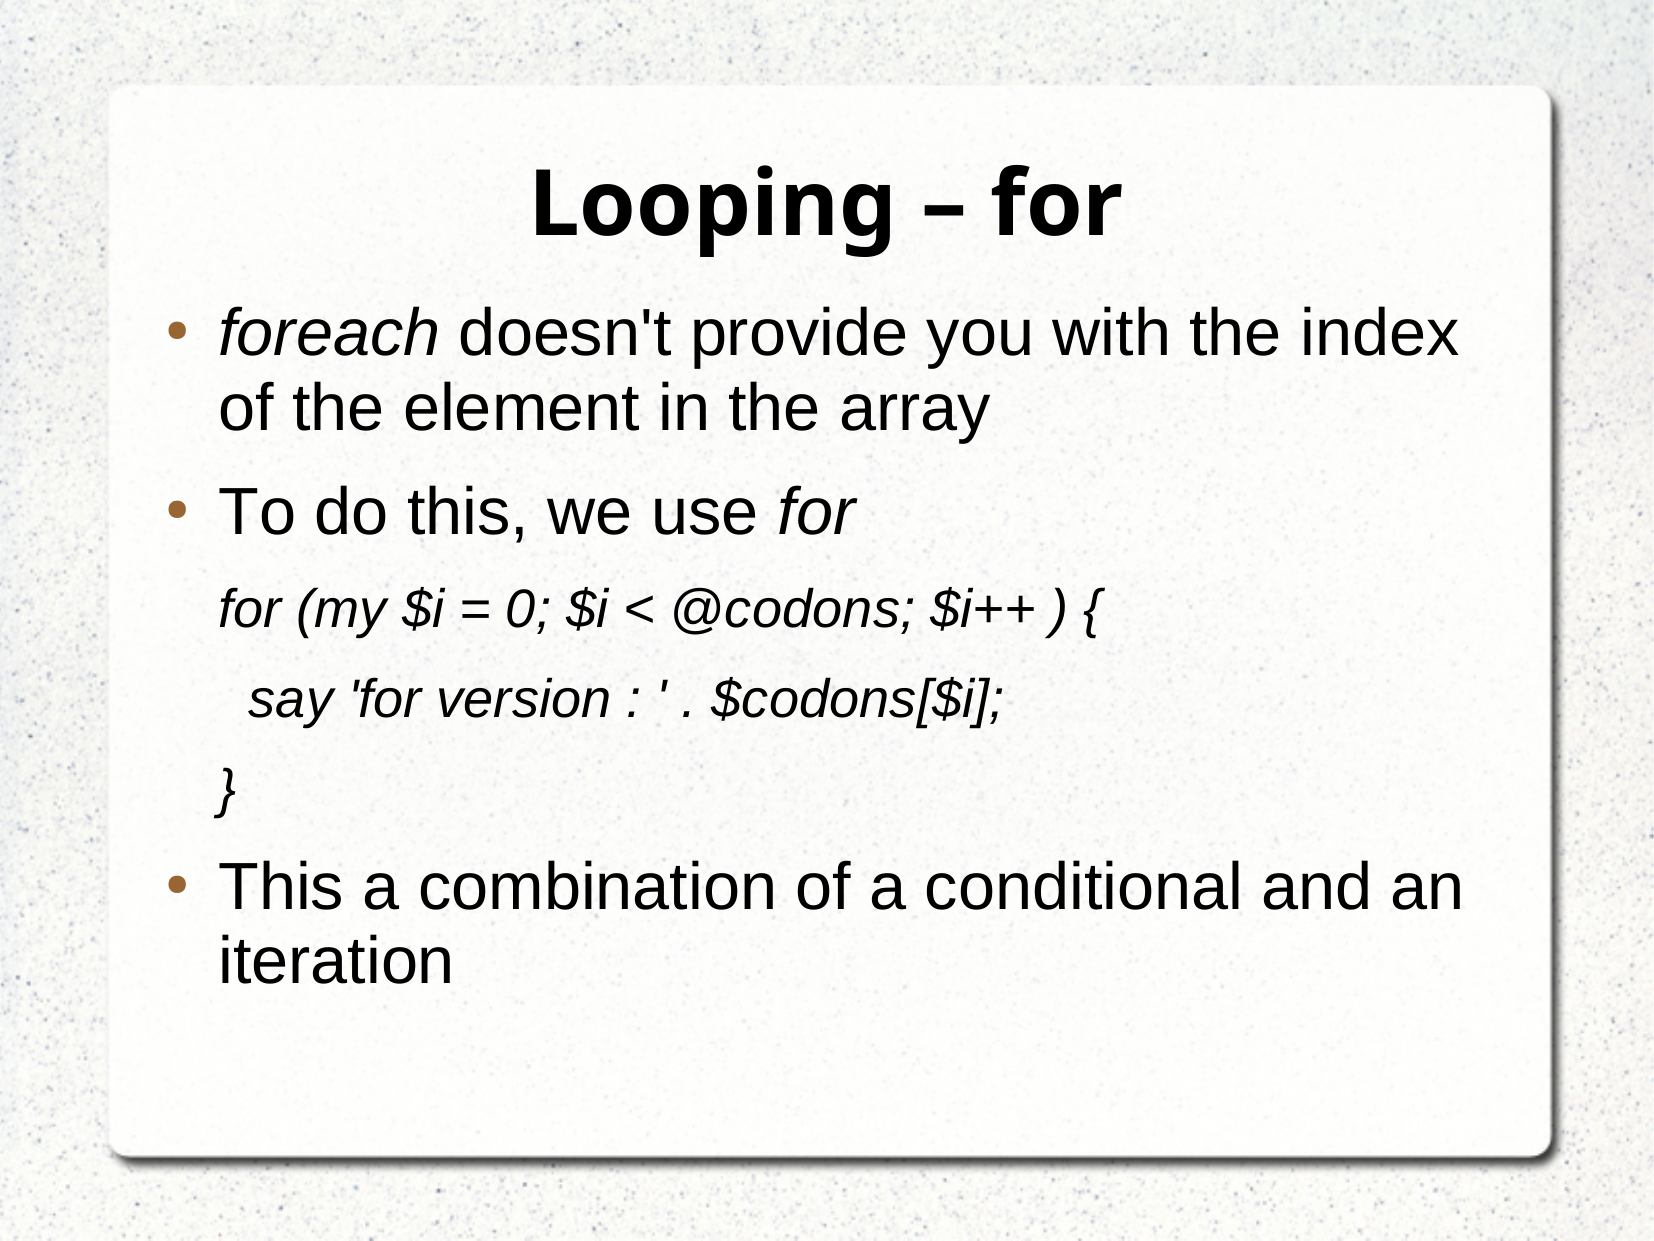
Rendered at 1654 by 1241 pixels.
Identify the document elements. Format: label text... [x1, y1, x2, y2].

list foreach doesn't provide you with the index of the element in the array To do this, we use for for (my $i = 0; $i < @codons; $i++ ) { say 'for version : ' . $codons[$i]; } This a combination of a conditional and an iteration [147, 295, 1506, 998]
title Looping – for [118, 96, 1536, 304]
picture [0, 0, 1654, 1241]
